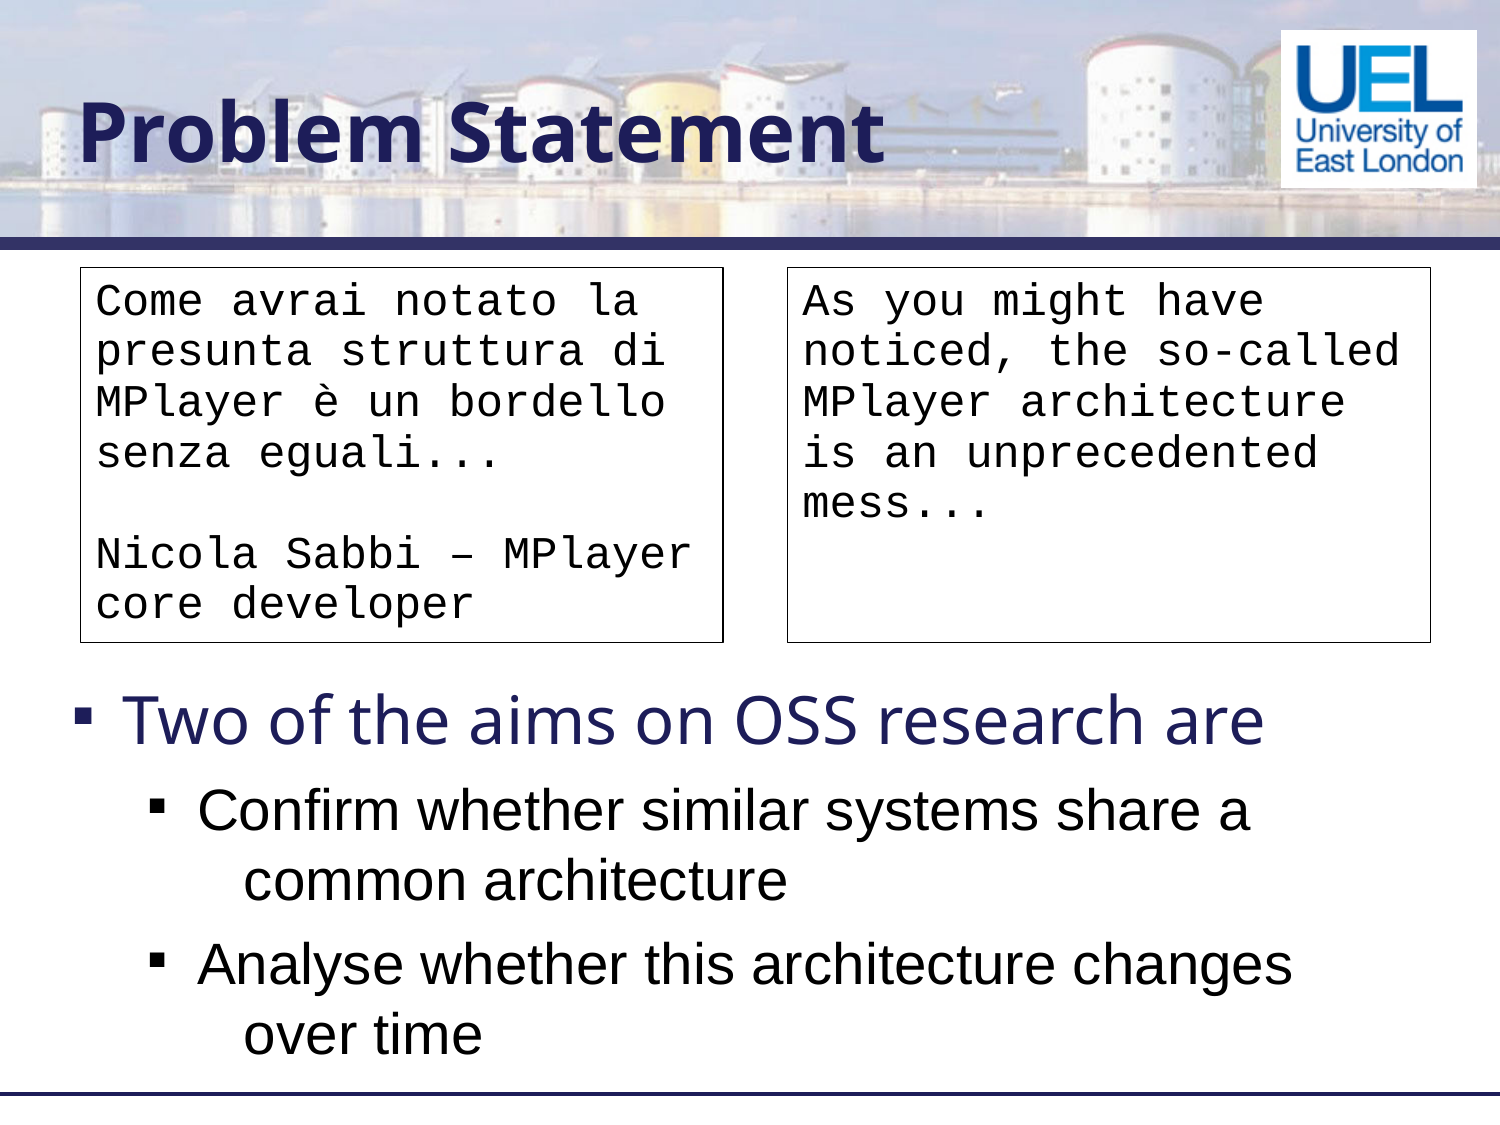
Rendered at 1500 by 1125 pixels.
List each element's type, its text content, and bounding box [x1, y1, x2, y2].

list Two of the aims on OSS research are Confirm whether similar systems share a common architecture Analyse whether this architecture changes over time [74, 664, 1424, 1107]
text_box As you might have noticed, the so-called MPlayer architecture is an unprecedented mess... [787, 267, 1431, 643]
picture [0, 0, 1500, 237]
title Problem Statement [76, 13, 1247, 238]
text_box Come avrai notato la presunta struttura di MPlayer è un bordello senza eguali... Nicola Sabbi – MPlayer core developer [80, 267, 724, 643]
